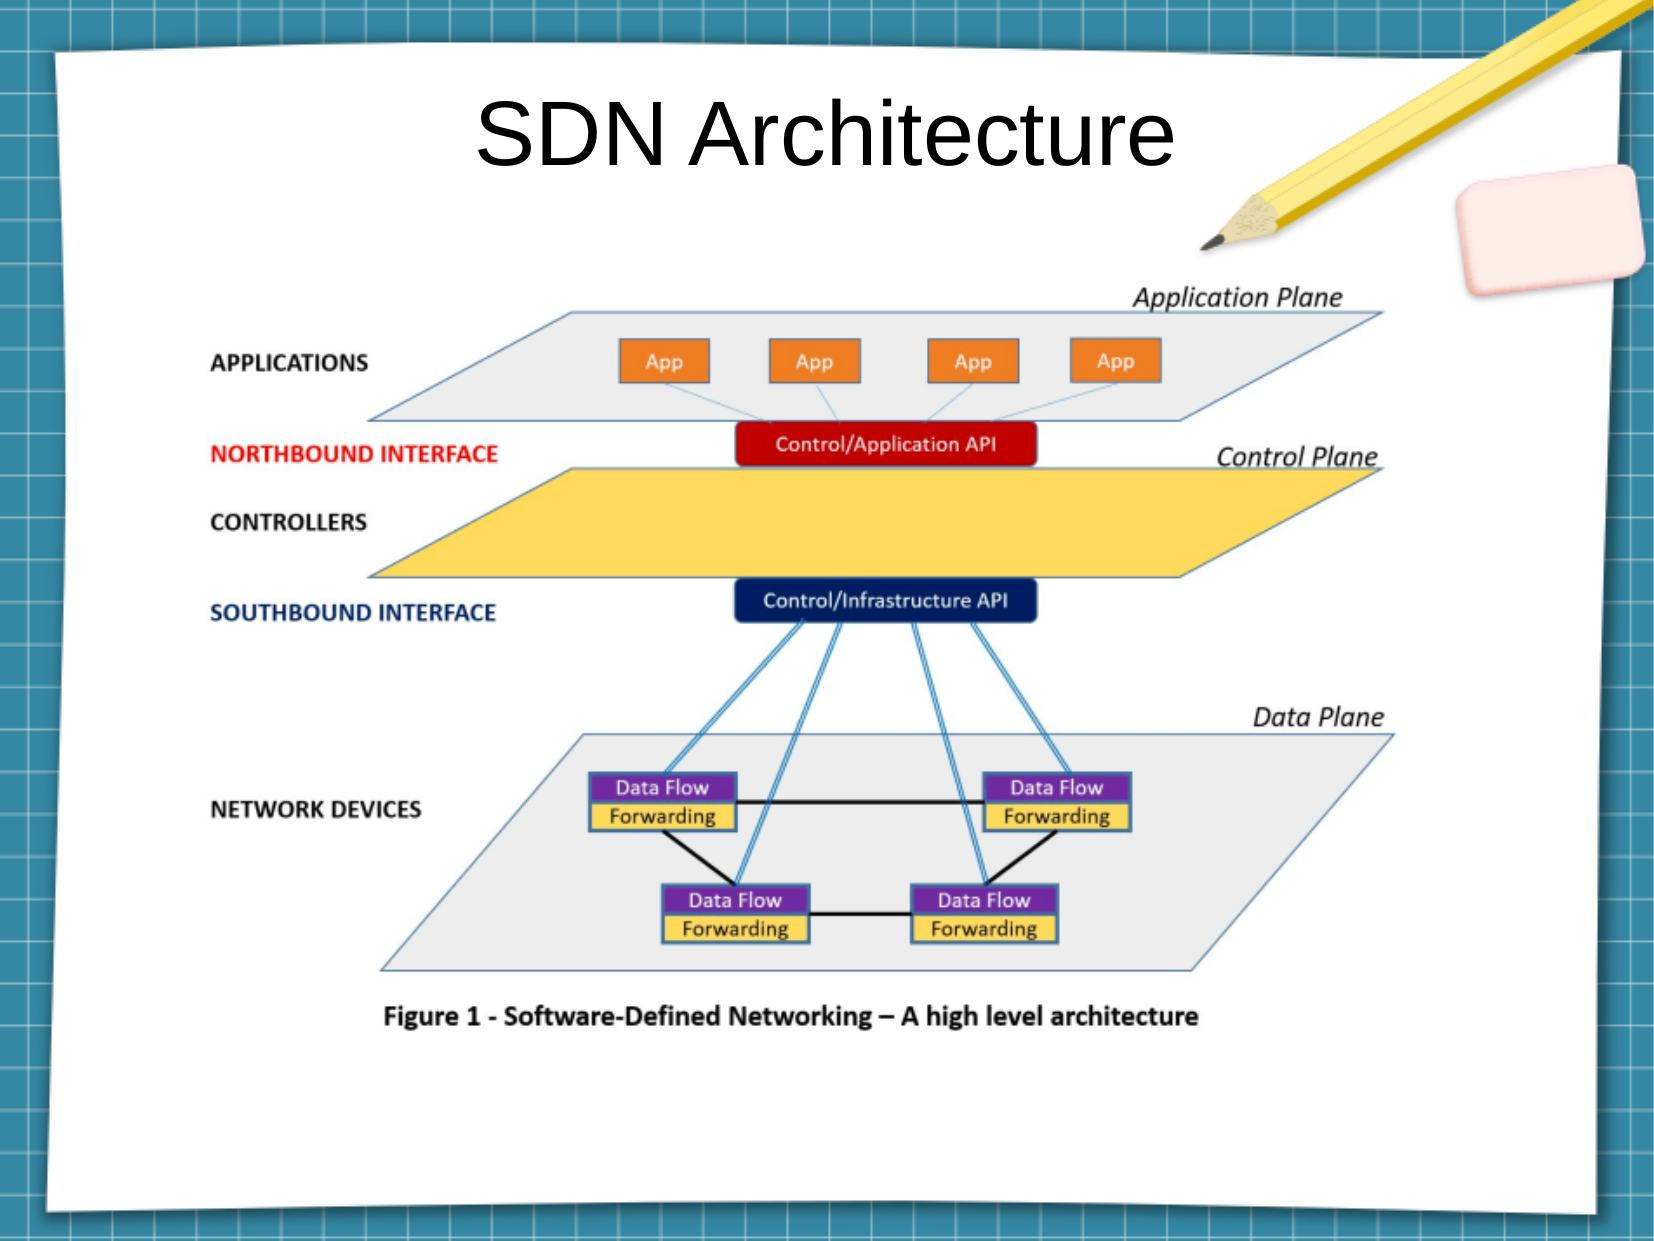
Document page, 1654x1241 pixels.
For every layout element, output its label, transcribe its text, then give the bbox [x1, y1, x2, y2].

text_box SDN Architecture [301, 75, 1352, 193]
picture [0, 0, 1654, 1241]
